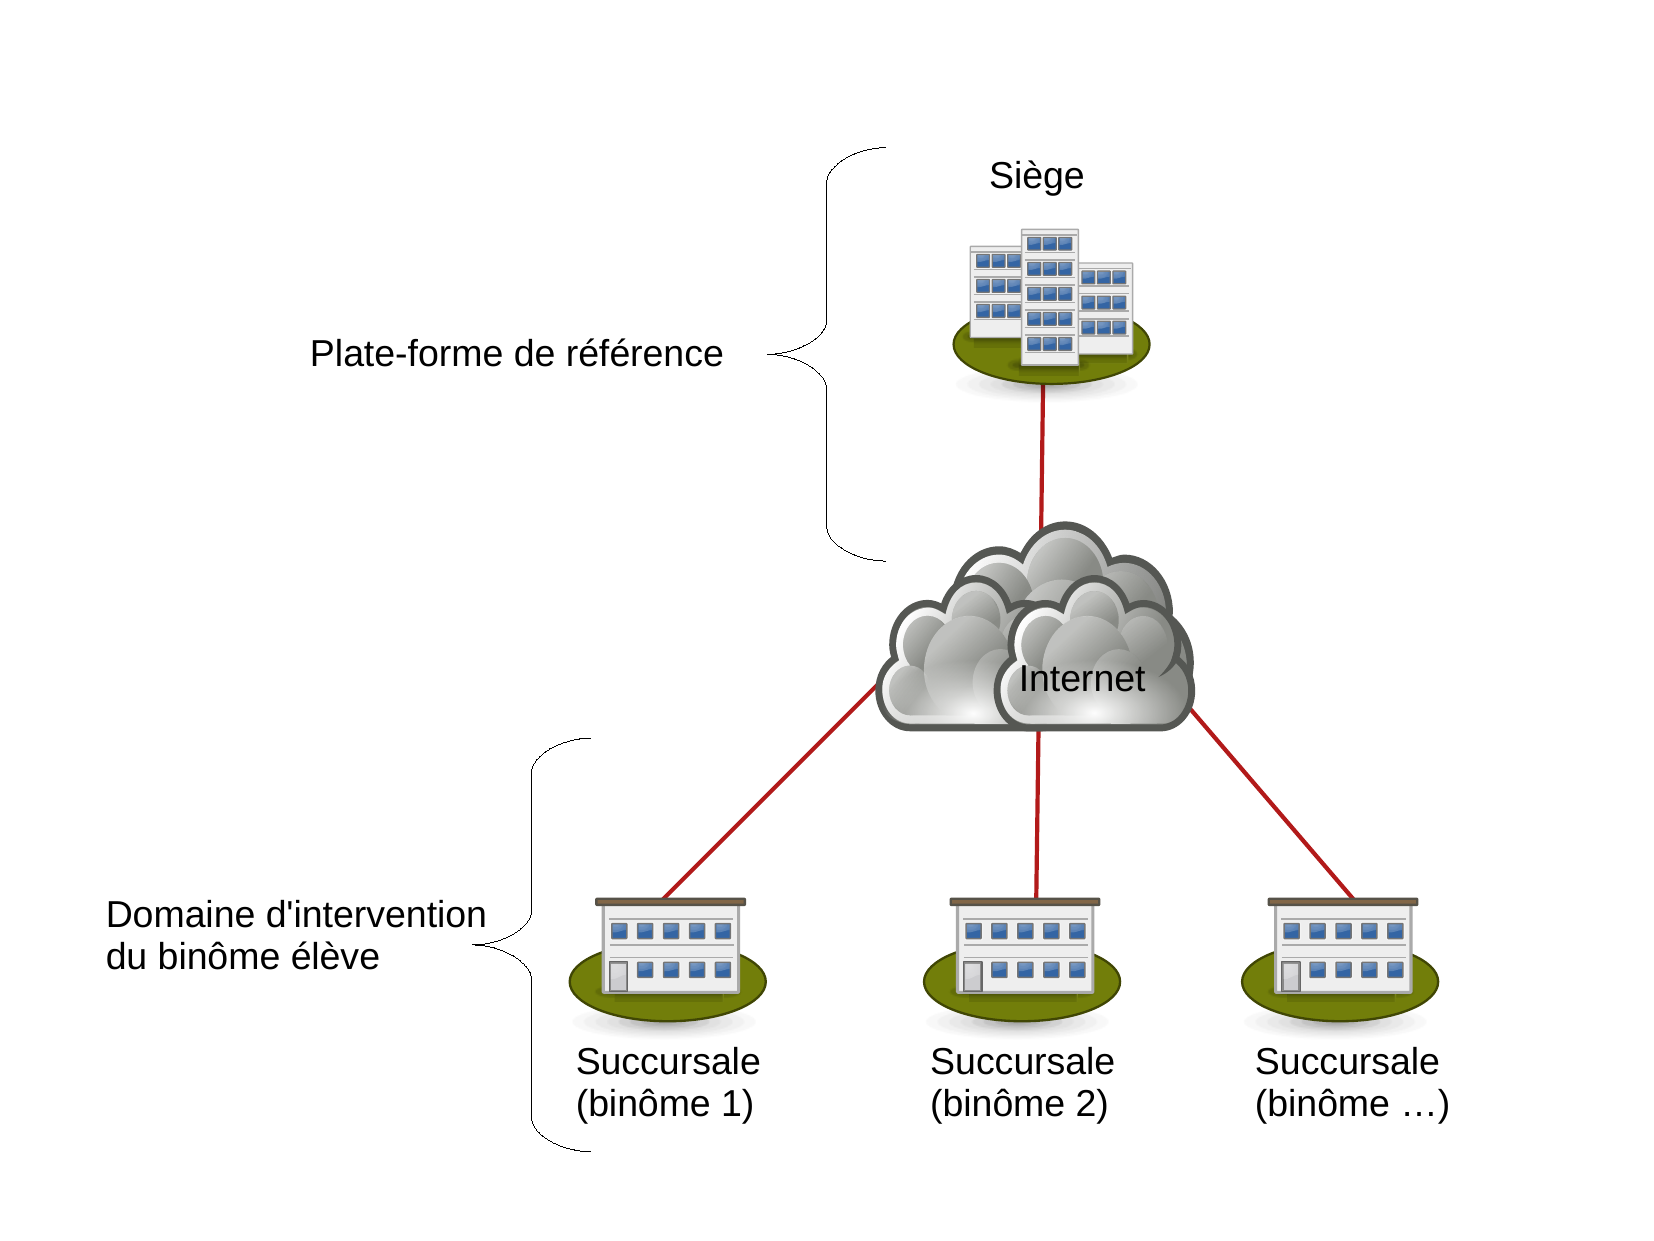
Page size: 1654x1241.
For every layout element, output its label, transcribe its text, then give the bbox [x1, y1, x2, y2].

text_box Domaine d'intervention du binôme élève [91, 885, 502, 1004]
picture [922, 859, 1123, 1060]
text_box Internet [1003, 649, 1186, 709]
picture [856, 472, 1211, 827]
picture [567, 859, 768, 1060]
text_box Siège [974, 147, 1104, 206]
text_box Succursale (binôme …) [1240, 1033, 1473, 1136]
text_box Plate-forme de référence [295, 324, 739, 383]
text_box Succursale (binôme 2) [915, 1033, 1154, 1136]
picture [1240, 859, 1441, 1060]
text_box Succursale (binôme 1) [561, 1033, 798, 1136]
picture [951, 206, 1152, 407]
